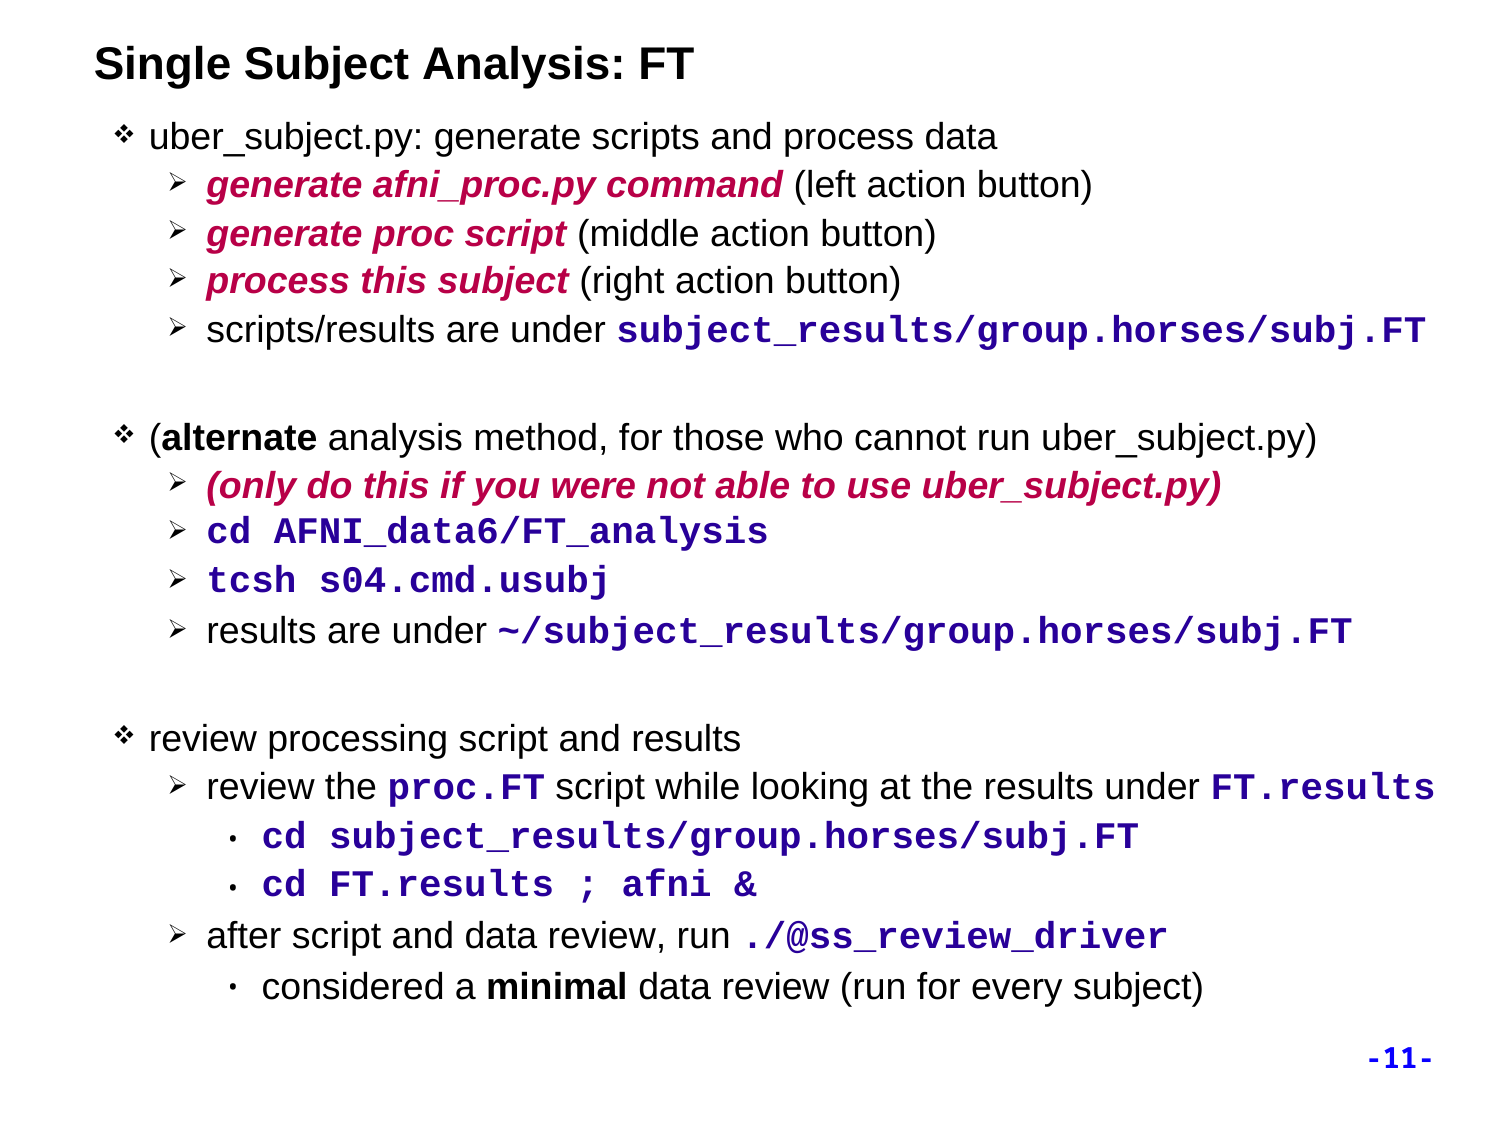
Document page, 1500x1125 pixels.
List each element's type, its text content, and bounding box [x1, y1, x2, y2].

list Single Subject Analysis: FT uber_subject.py: generate scripts and process data generate afni_proc.py command (left action button) generate proc script (middle action button) process this subject (right action button) scripts/results are under subject_results/group.horses/subj.FT (alternate analysis method, for those who cannot run uber_subject.py) (only do this if you were not able to use uber_subject.py) cd AFNI_data6/FT_analysis tcsh s04.cmd.usubj results are under ~/subject_results/group.horses/subj.FT review processing script and results review the proc.FT script while looking at the results under FT.results cd subject_results/group.horses/subj.FT cd FT.results ; afni & after script and data review, run ./@ss_review_driver considered a minimal data review (run for every subject) [40, 29, 1461, 1116]
